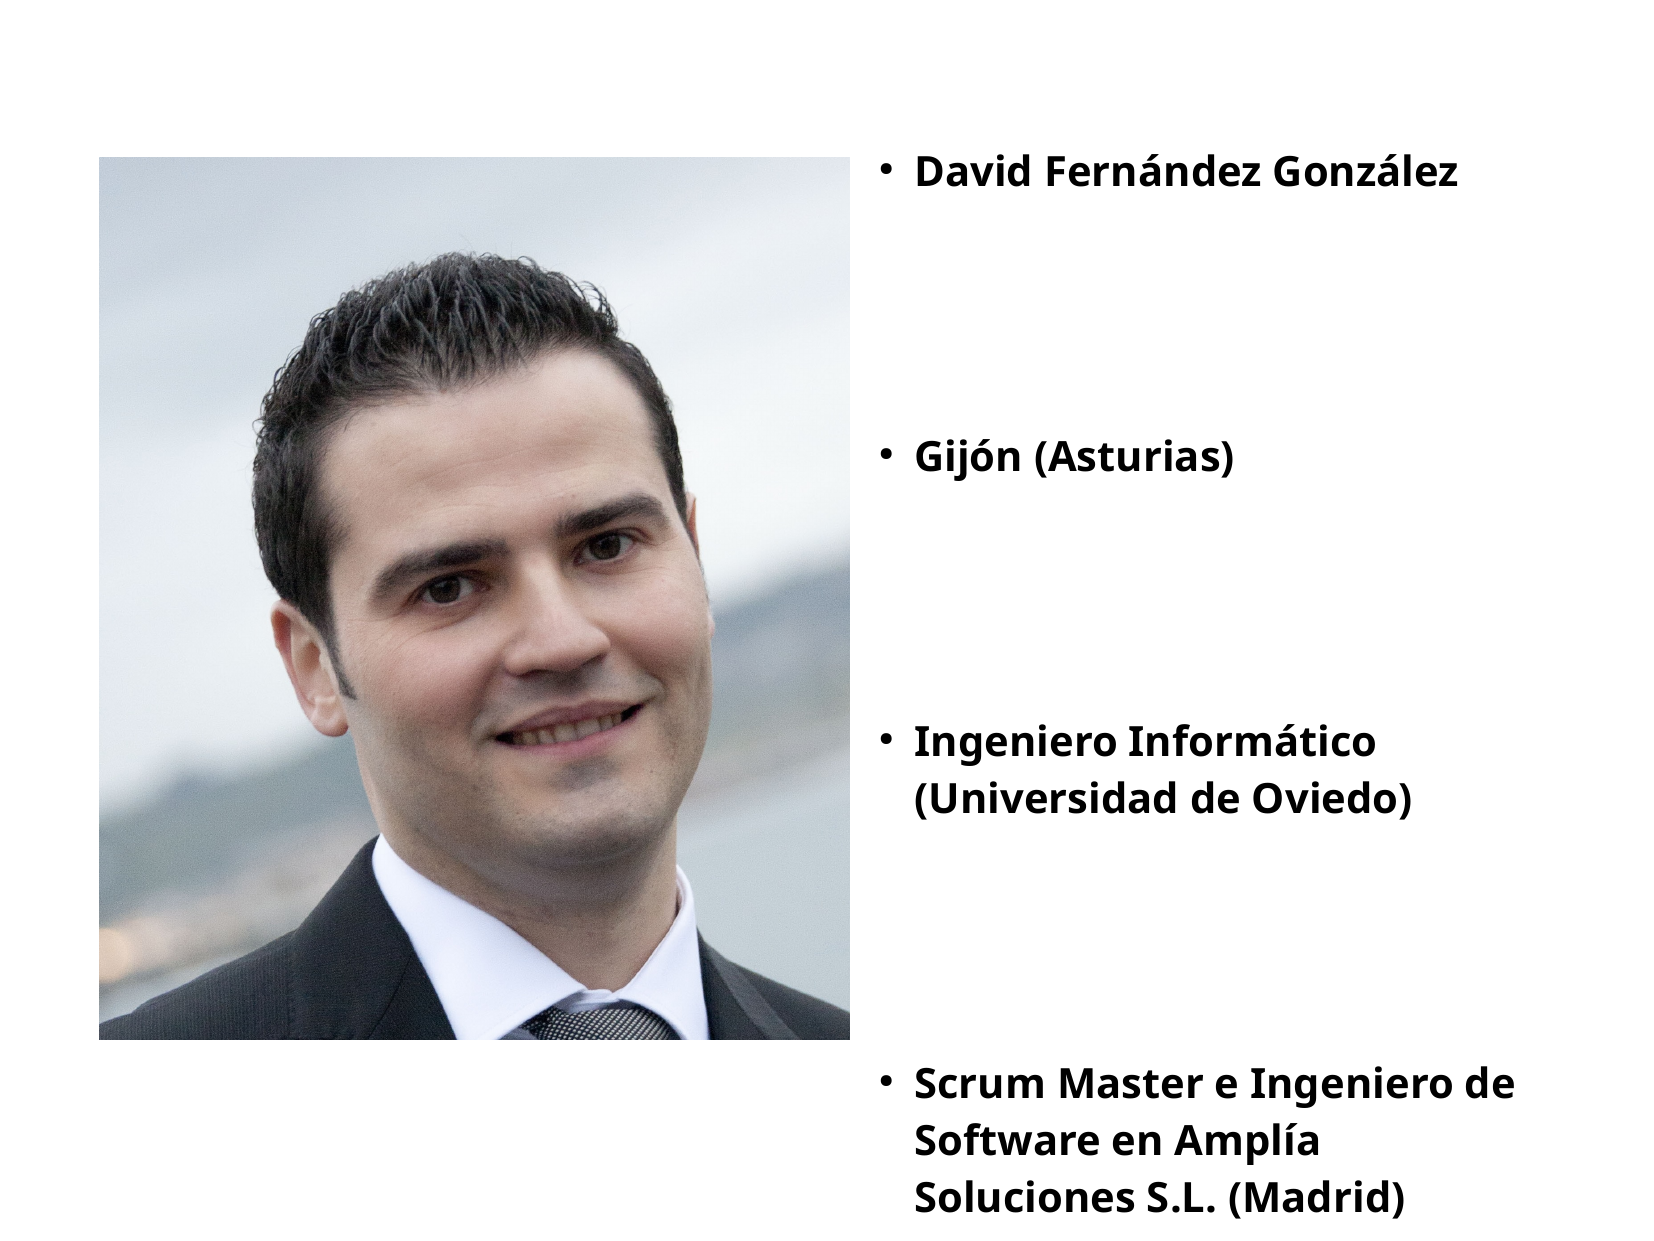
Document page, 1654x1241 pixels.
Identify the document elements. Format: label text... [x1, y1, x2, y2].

picture [99, 157, 850, 1040]
text_box David Fernández González Gijón (Asturias) Ingeniero Informático (Universidad de Oviedo) Scrum Master e Ingeniero de Software en Amplía Soluciones S.L. (Madrid) [864, 134, 1561, 1081]
